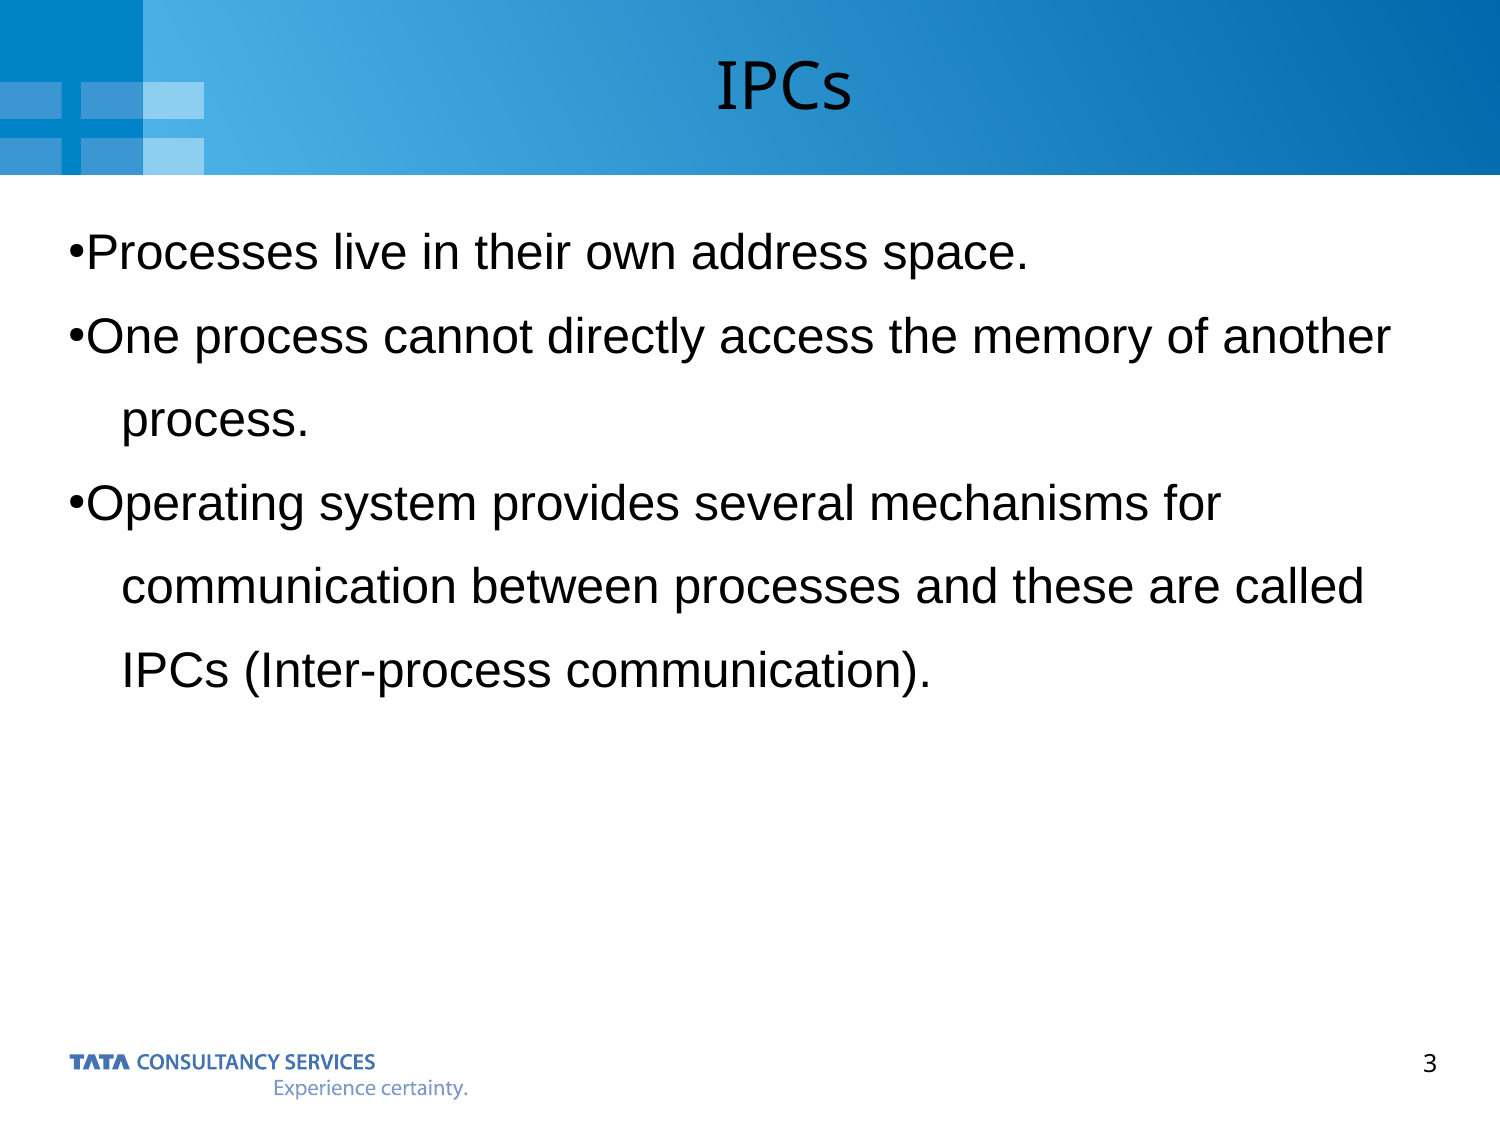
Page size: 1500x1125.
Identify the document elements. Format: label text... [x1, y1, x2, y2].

text_box IPCs [224, 11, 1347, 154]
text_box Processes live in their own address space. One process cannot directly access the memory of another process. Operating system provides several mechanisms for communication between processes and these are called IPCs (Inter-process communication). [35, 188, 1465, 1040]
